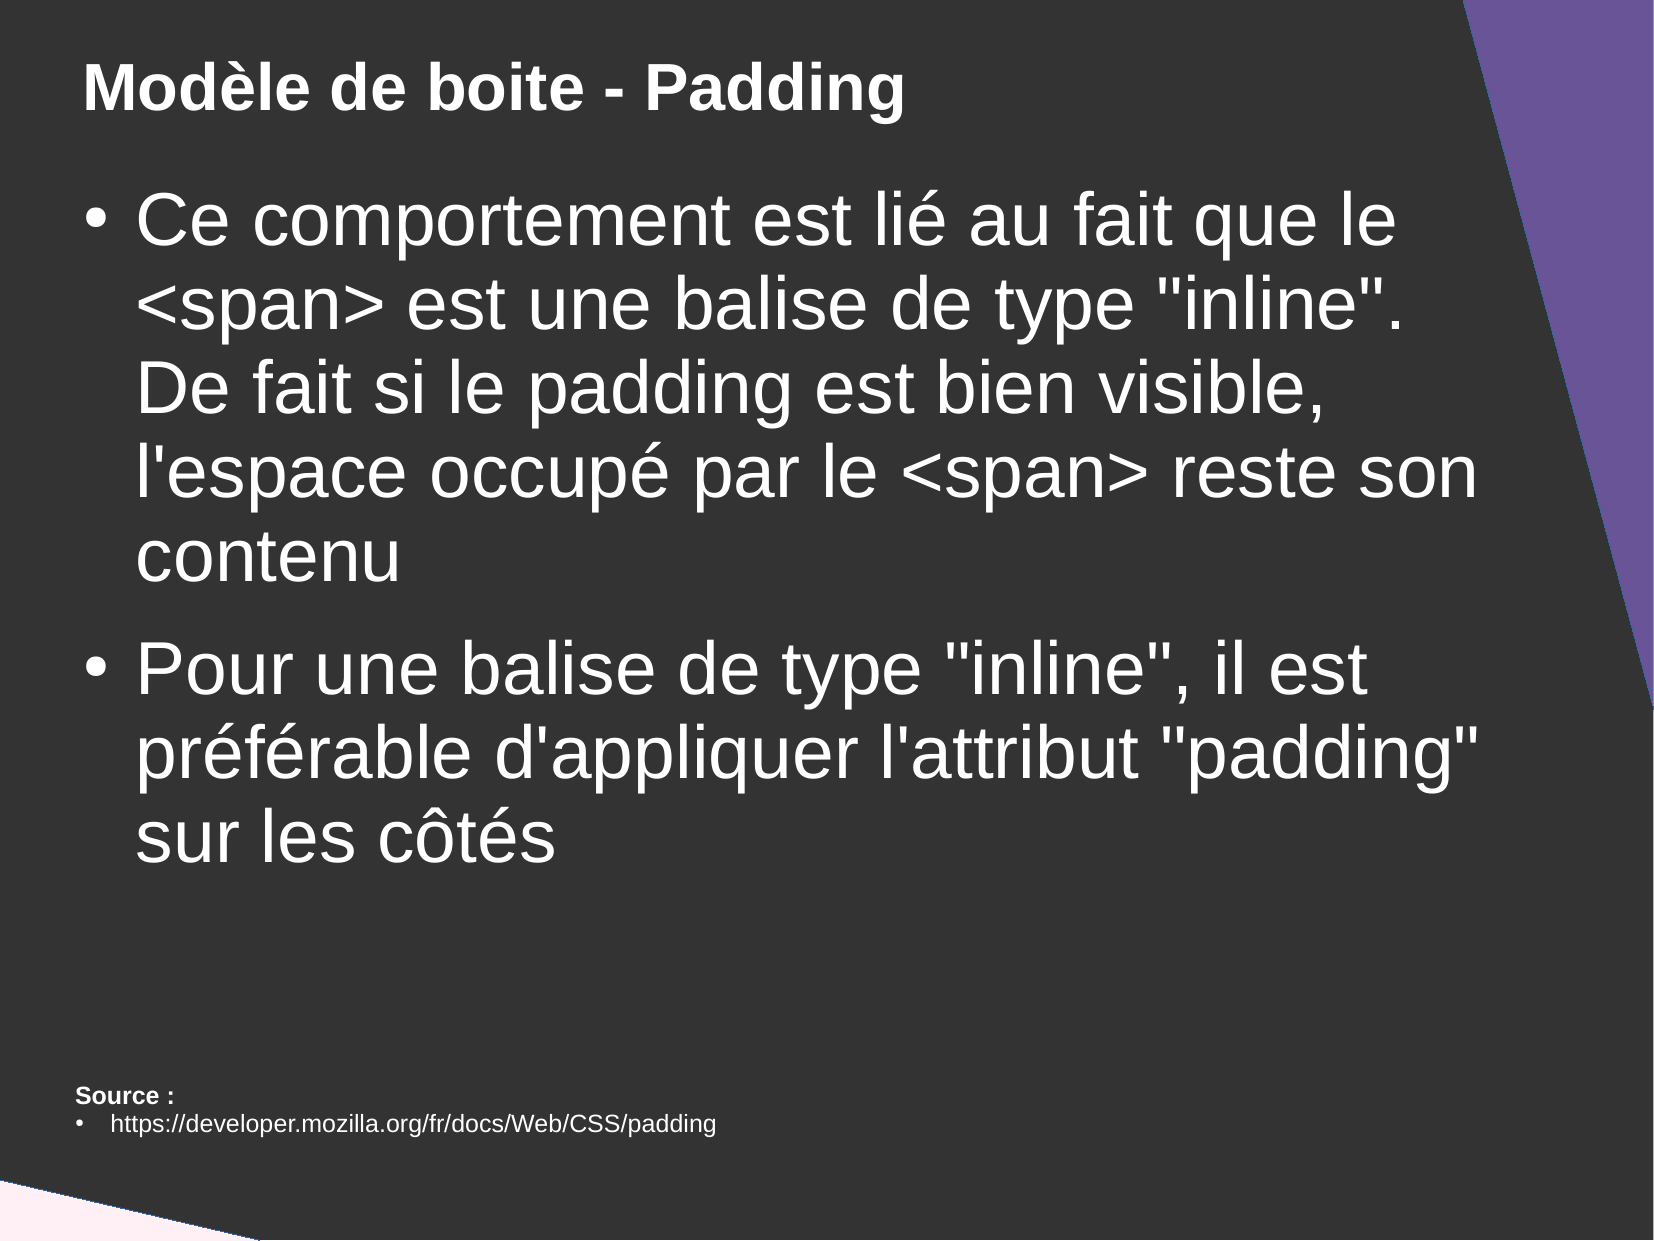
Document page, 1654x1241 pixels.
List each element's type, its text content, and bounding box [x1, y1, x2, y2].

text_box [1463, 0, 1654, 710]
title Modèle de boite - Padding [82, 49, 1571, 130]
text_box Source : https://developer.mozilla.org/fr/docs/Web/CSS/padding [60, 1074, 1546, 1217]
list Ce comportement est lié au fait que le <span> est une balise de type "inline". De fait si le padding est bien visible, l'espace occupé par le <span> reste son contenu Pour une balise de type "inline", il est préférable d'appliquer l'attribut "padding" sur les côtés [64, 177, 1604, 886]
text_box [0, 1179, 264, 1241]
